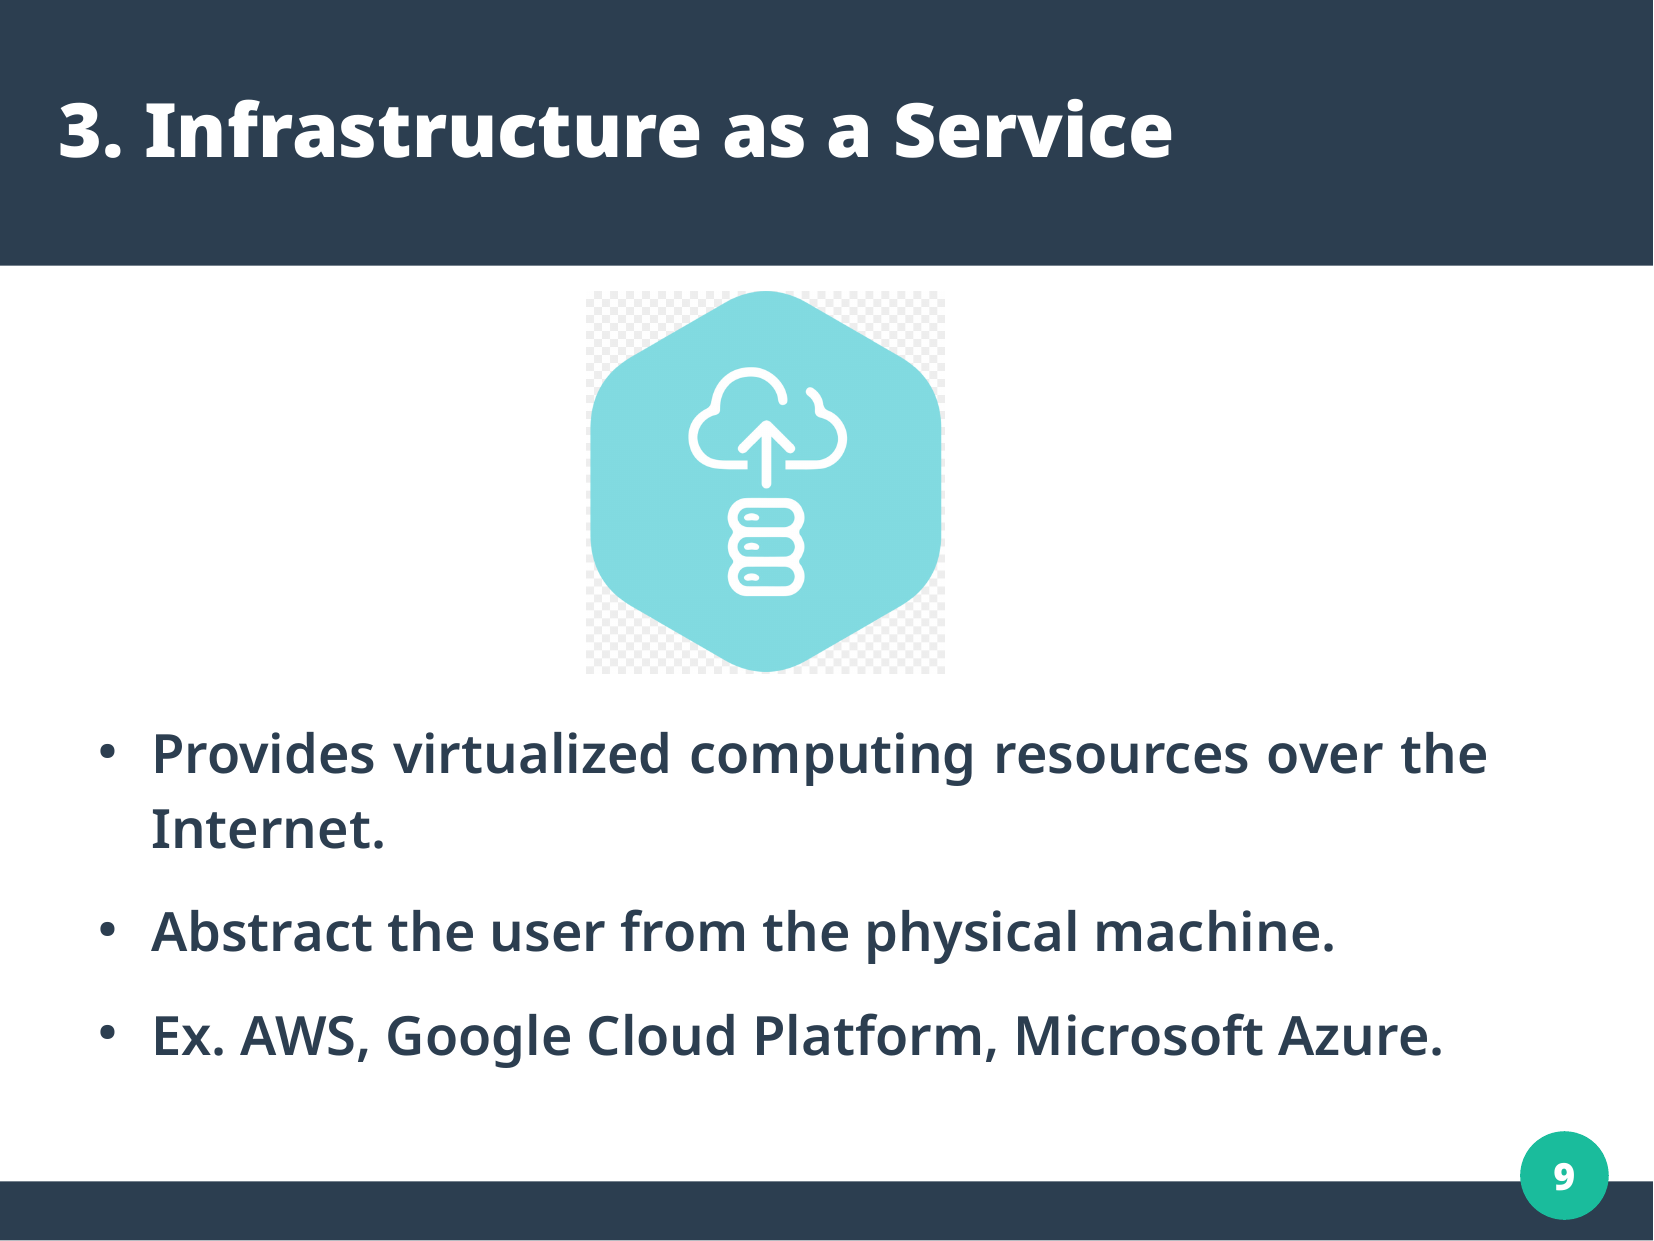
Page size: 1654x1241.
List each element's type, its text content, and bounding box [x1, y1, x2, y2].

text_box Provides virtualized computing resources over the Internet. Abstract the user from the physical machine. Ex. AWS, Google Cloud Platform, Microsoft Azure. [65, 708, 1594, 1199]
title 3. Infrastructure as a Service [58, 49, 1594, 207]
picture [586, 291, 945, 674]
